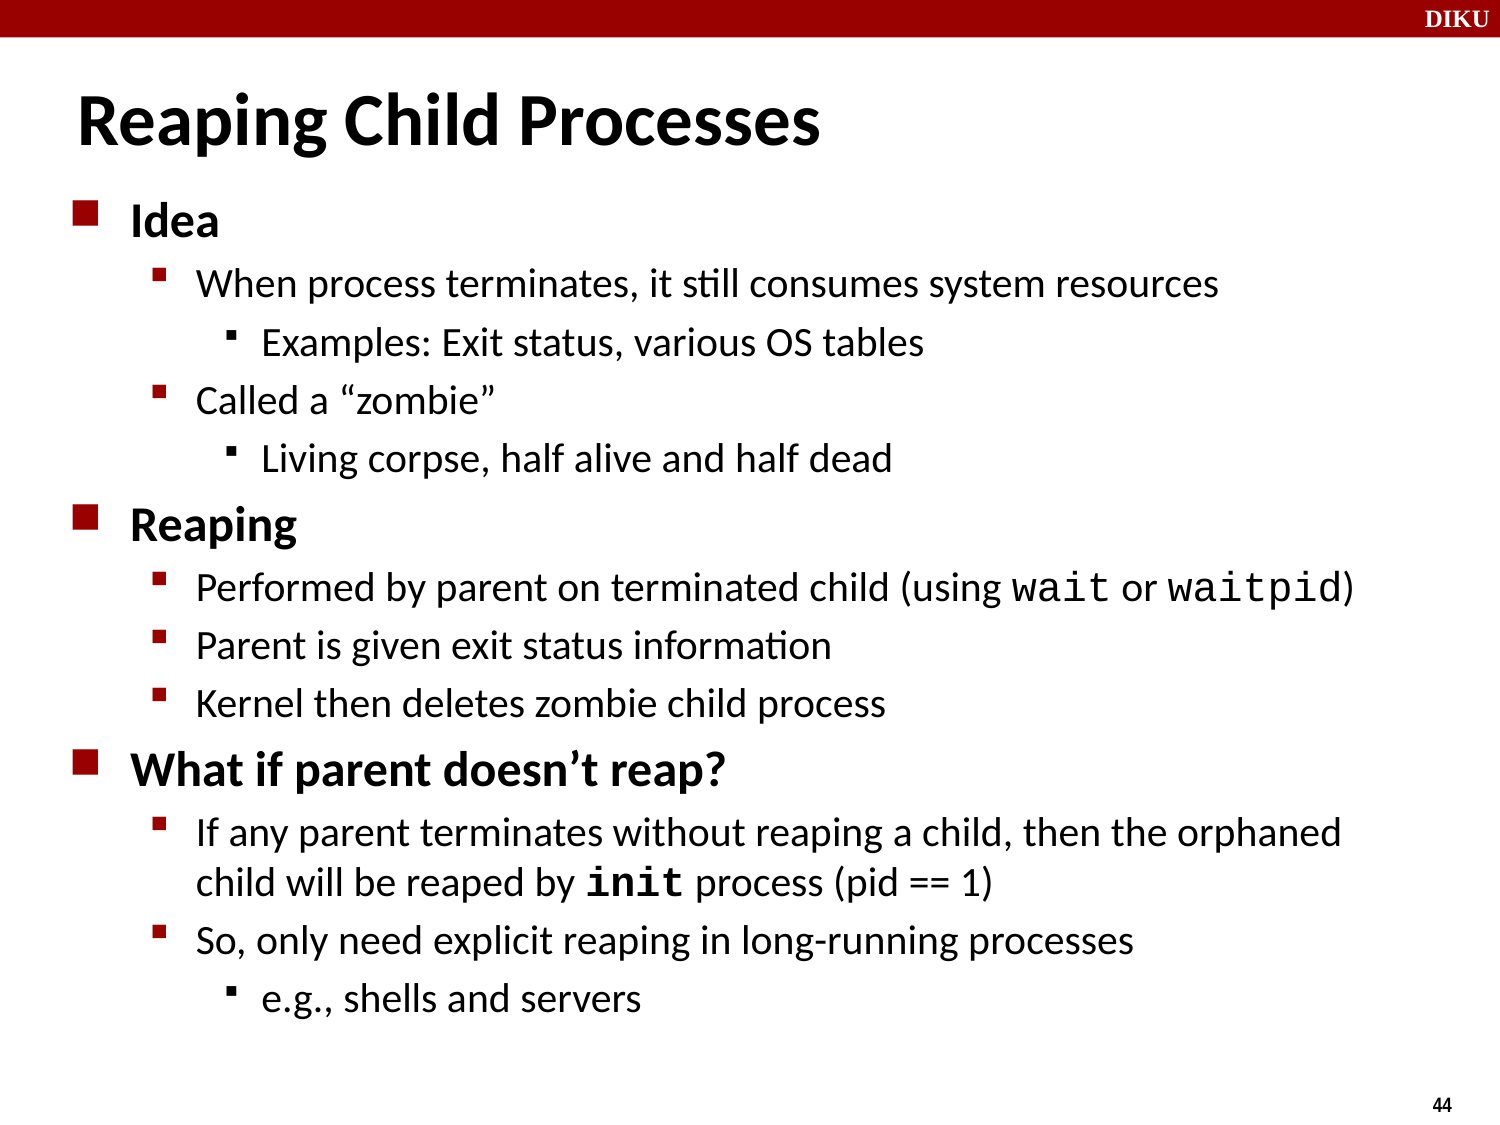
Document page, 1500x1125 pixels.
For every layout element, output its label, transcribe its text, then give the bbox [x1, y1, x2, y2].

list Idea When process terminates, it still consumes system resources Examples: Exit status, various OS tables Called a “zombie” Living corpse, half alive and half dead Reaping Performed by parent on terminated child (using wait or waitpid) Parent is given exit status information Kernel then deletes zombie child process What if parent doesn’t reap? If any parent terminates without reaping a child, then the orphaned child will be reaped by init process (pid == 1) So, only need explicit reaping in long-running processes e.g., shells and servers [58, 180, 1422, 1075]
title Reaping Child Processes [62, 68, 1211, 163]
